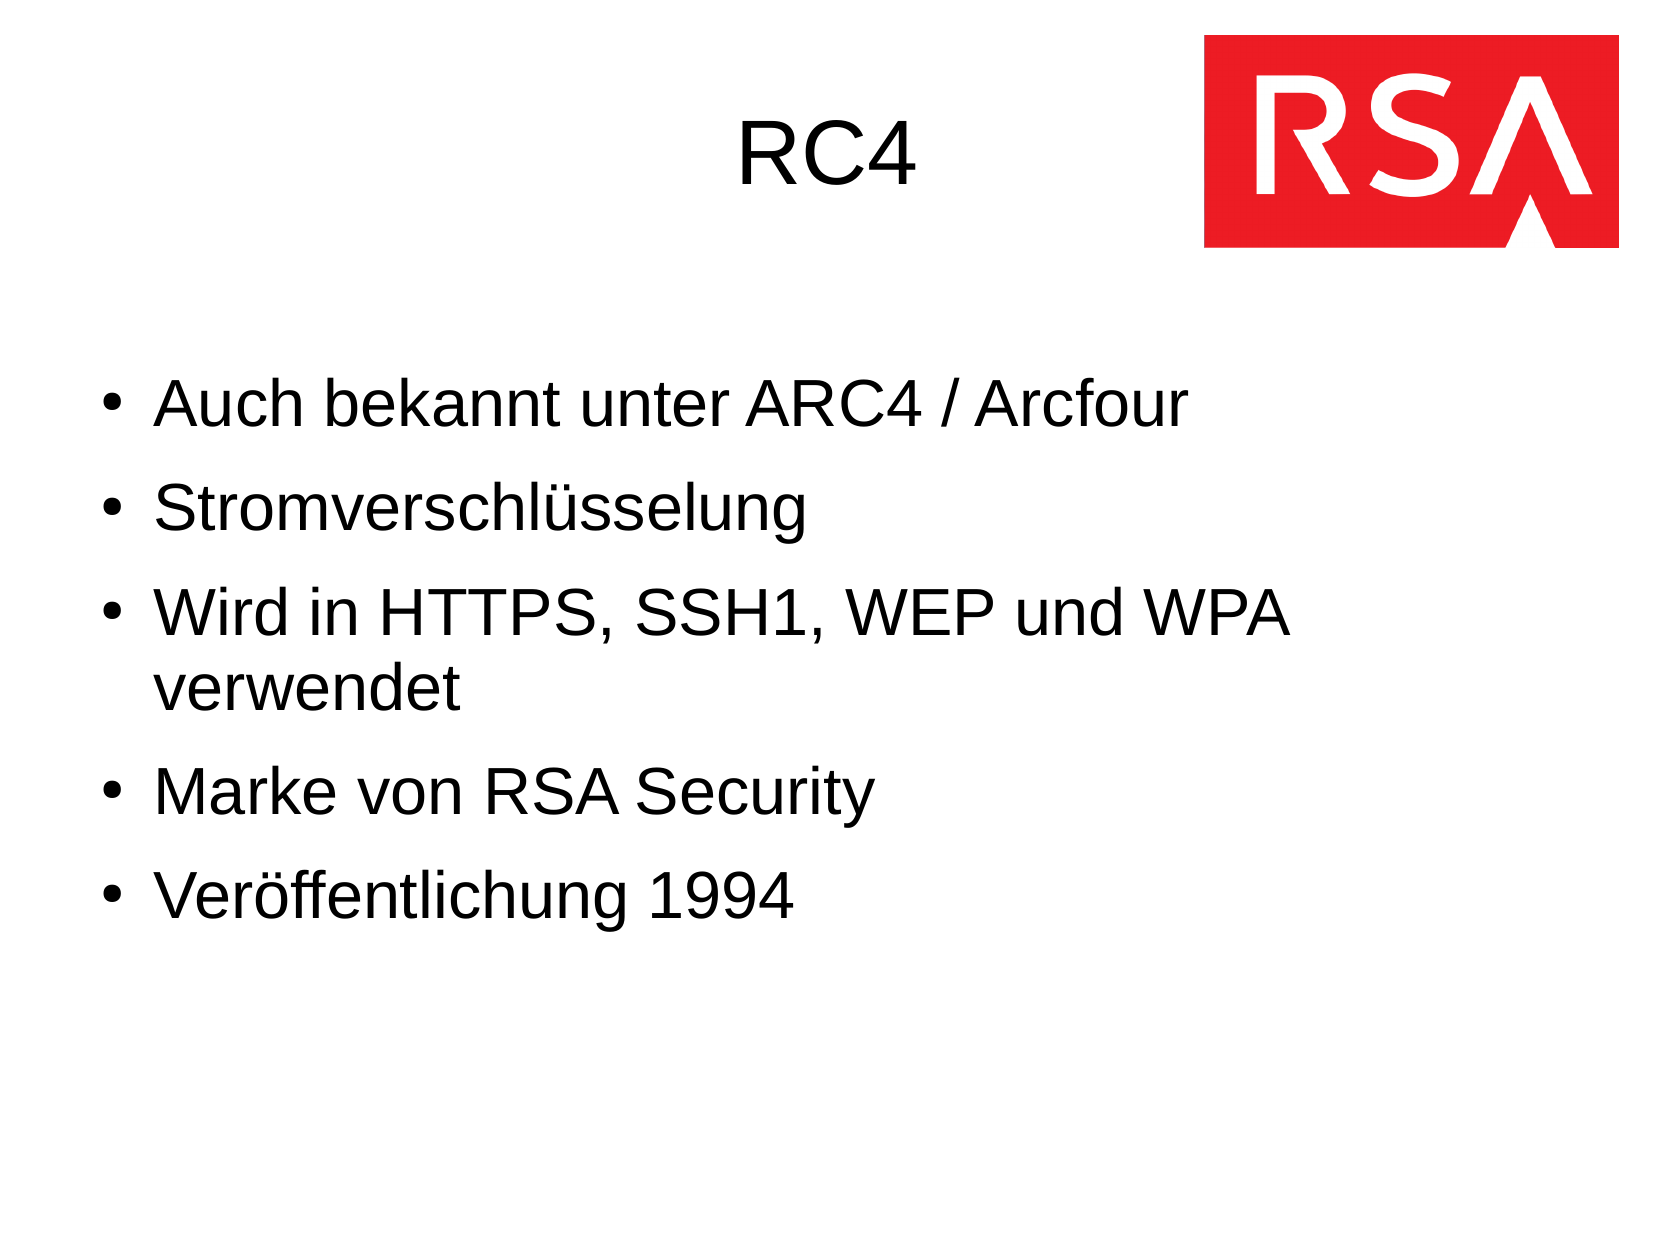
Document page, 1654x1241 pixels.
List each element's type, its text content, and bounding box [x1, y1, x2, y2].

picture [1204, 35, 1619, 249]
list Auch bekannt unter ARC4 / Arcfour Stromverschlüsselung Wird in HTTPS, SSH1, WEP und WPA verwendet Marke von RSA Security Veröffentlichung 1994 [82, 366, 1571, 1010]
title RC4 [82, 49, 1571, 257]
